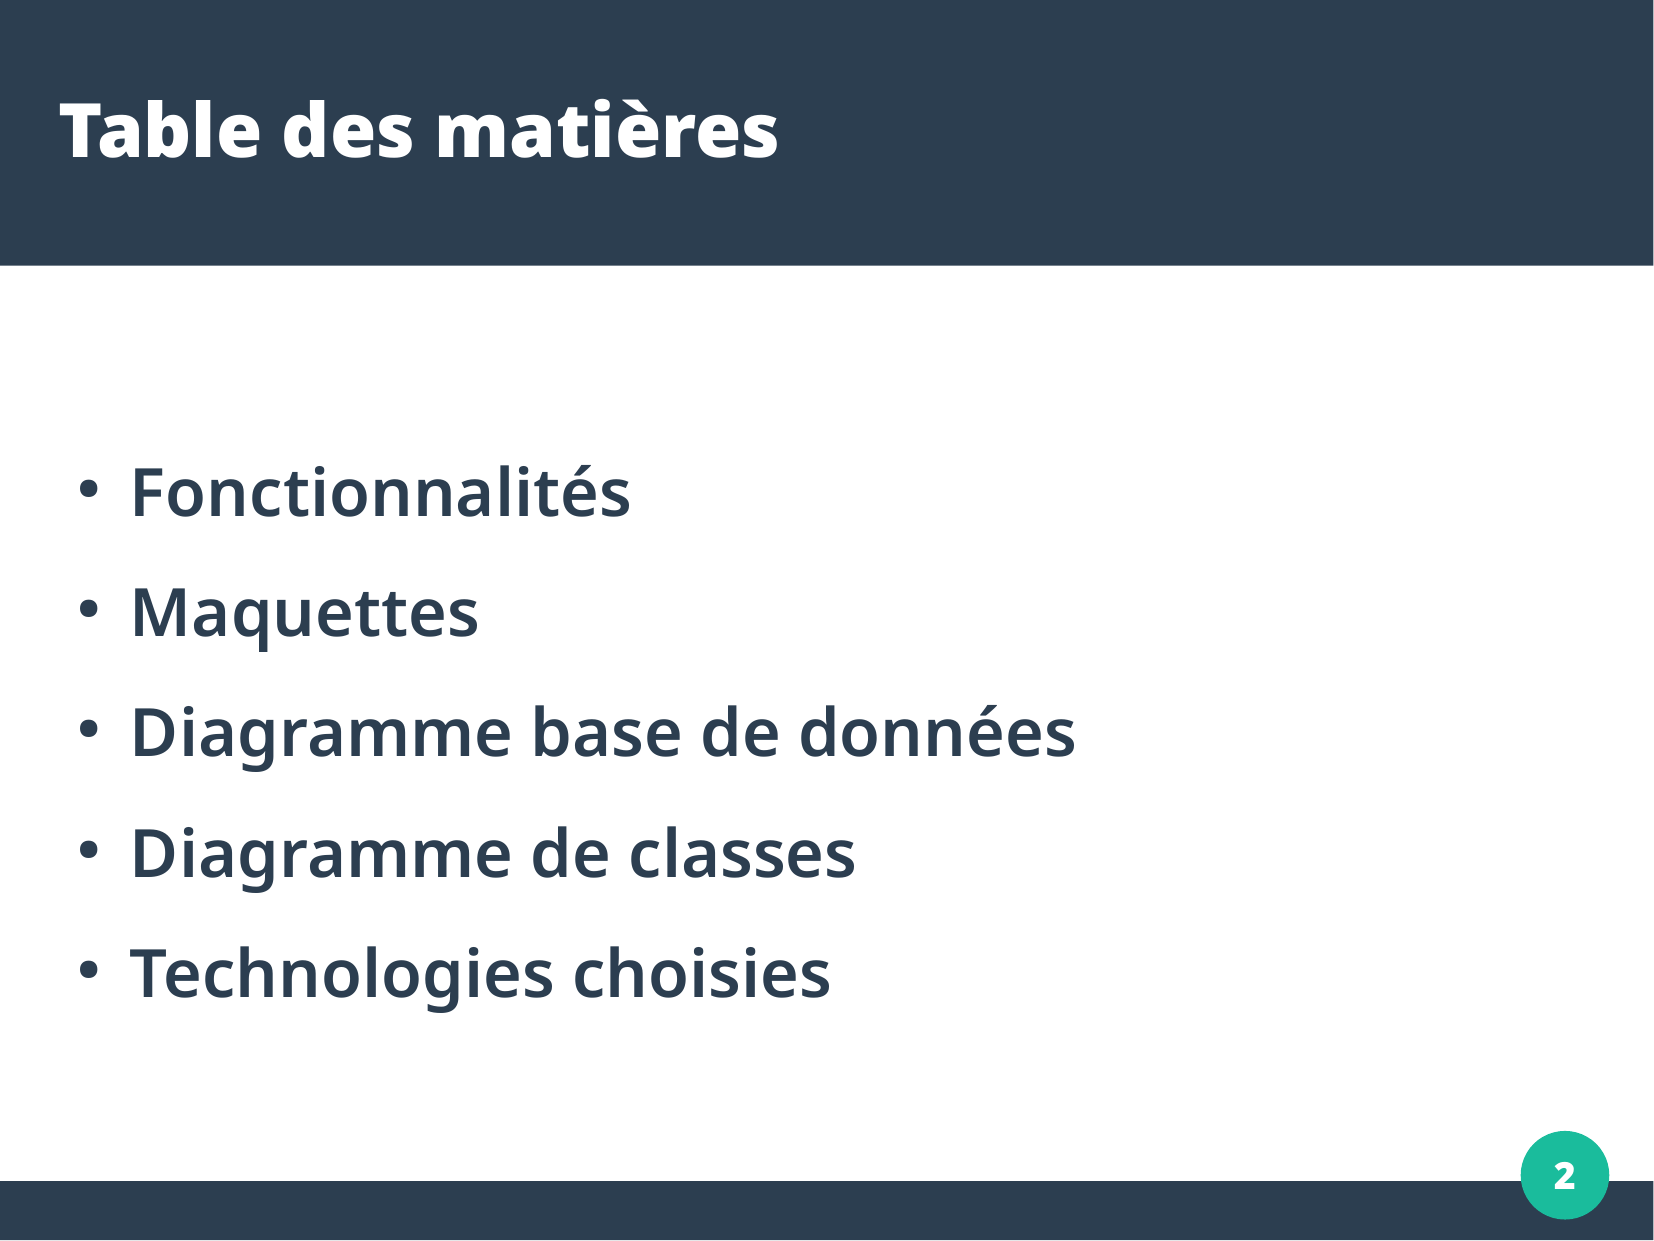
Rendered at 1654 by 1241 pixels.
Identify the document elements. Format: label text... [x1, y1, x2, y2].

title Table des matières [59, 49, 1595, 207]
list Fonctionnalités Maquettes Diagramme base de données Diagramme de classes Technologies choisies [59, 324, 1595, 1152]
